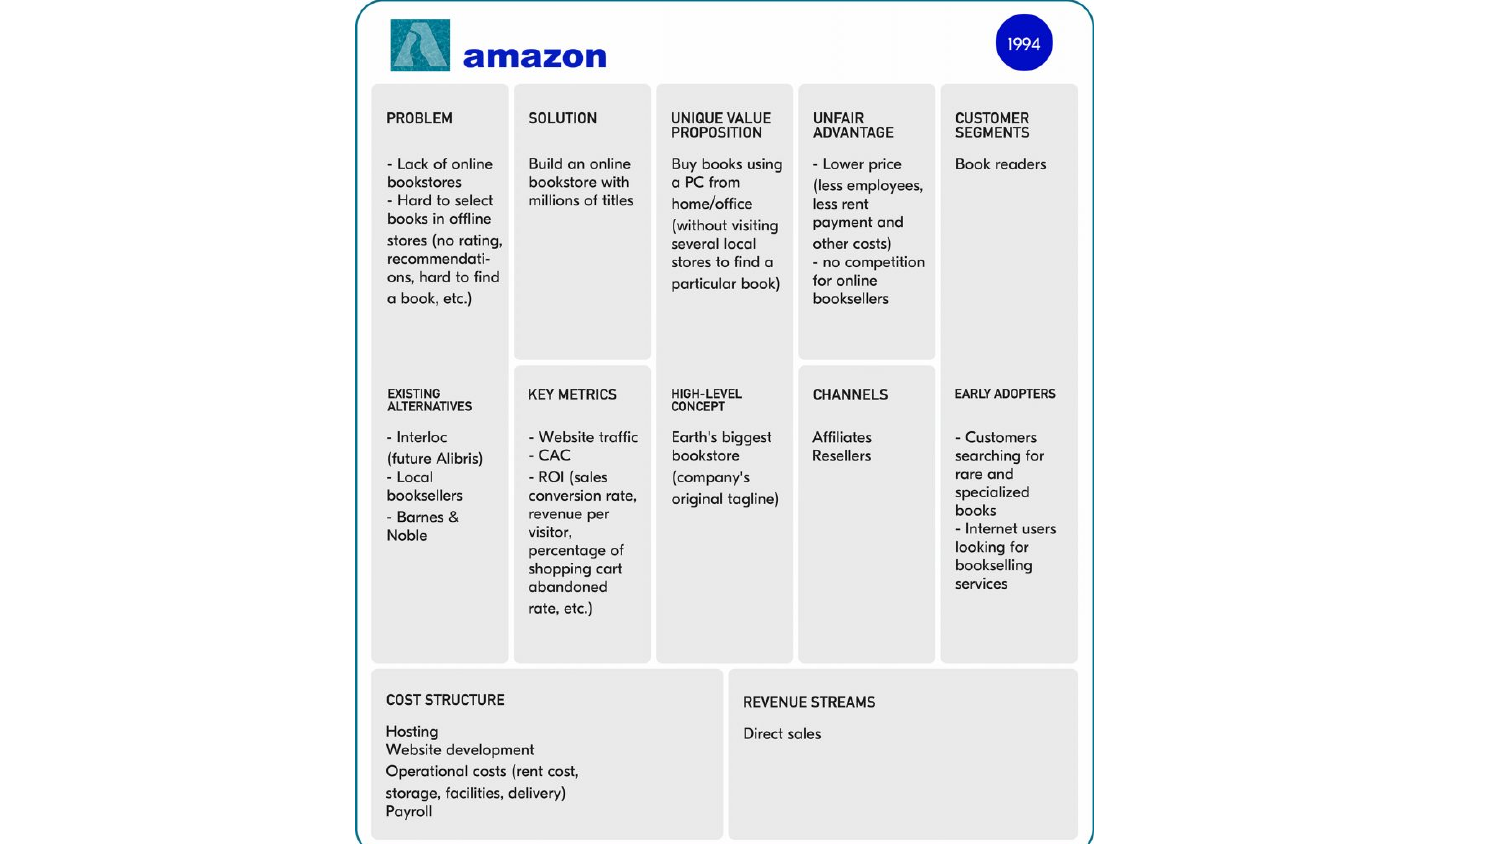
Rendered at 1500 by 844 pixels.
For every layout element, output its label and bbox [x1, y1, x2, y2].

picture [355, 0, 1094, 844]
